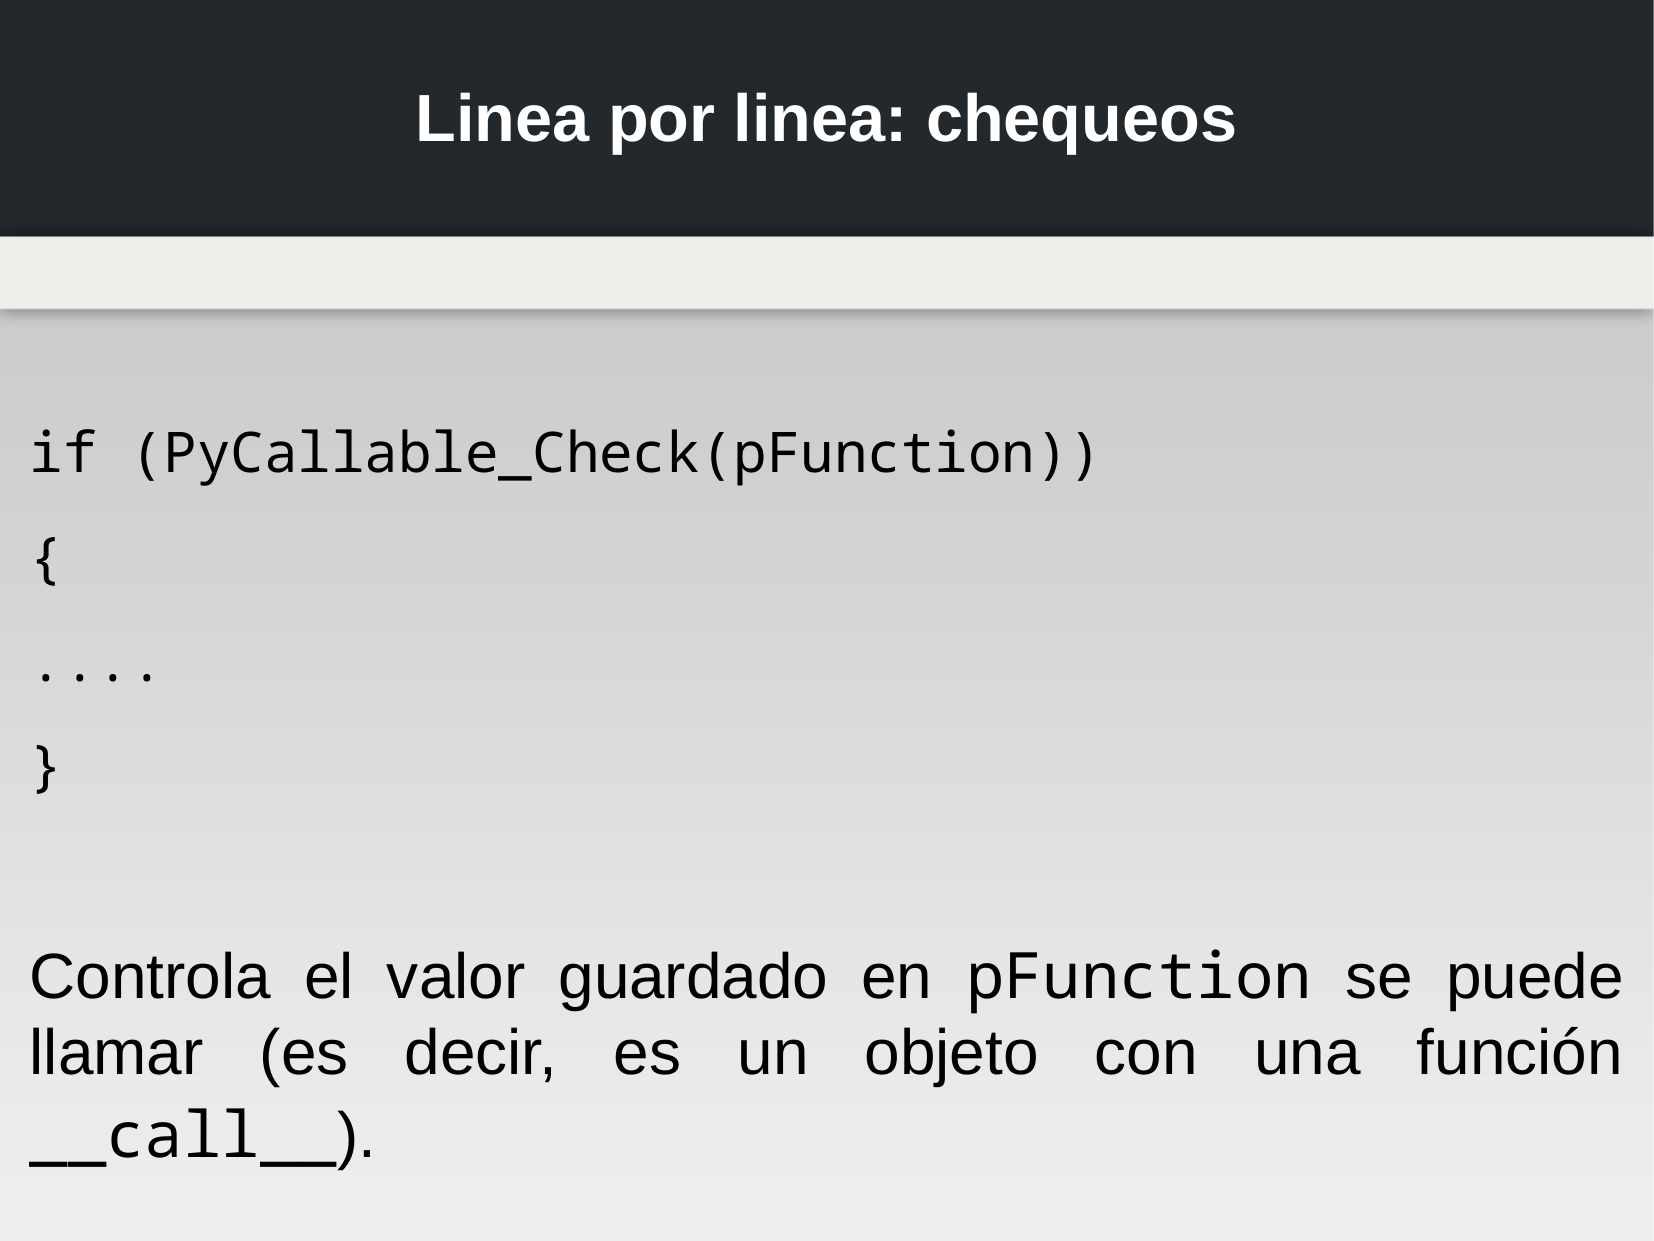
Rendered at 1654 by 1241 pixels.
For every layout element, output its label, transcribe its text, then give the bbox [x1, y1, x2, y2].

picture [0, 237, 1654, 1241]
title Linea por linea: chequeos [0, 0, 1654, 237]
list if (PyCallable_Check(pFunction)) { .... } Controla el valor guardado en pFunction se puede llamar (es decir, es un objeto con una función __call__). [29, 413, 1625, 1182]
